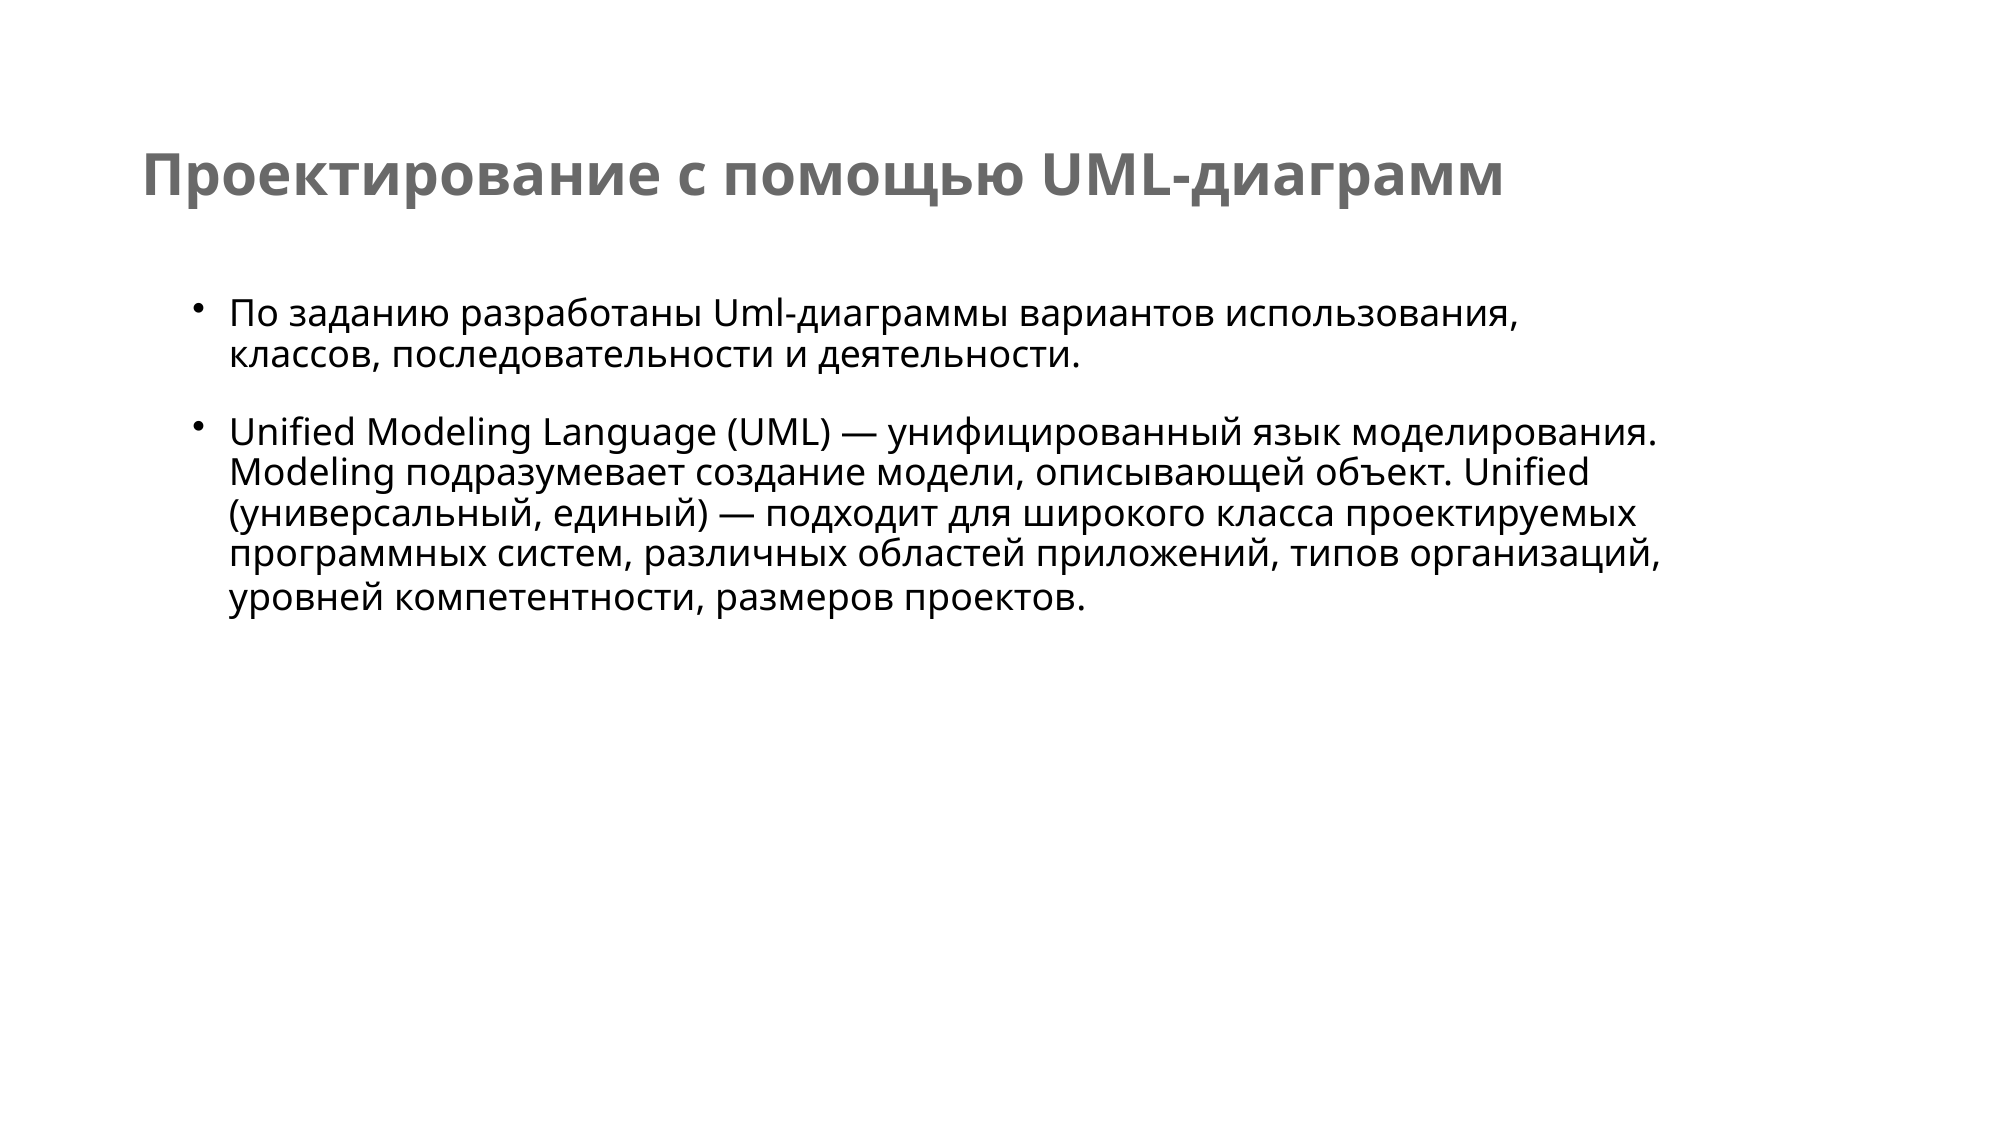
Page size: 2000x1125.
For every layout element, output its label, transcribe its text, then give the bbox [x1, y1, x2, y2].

title Проектирование с помощью UML-диаграмм [126, 29, 1979, 217]
list По заданию разработаны Uml-диаграммы вариантов использования, классов, последовательности и деятельности. Unified Modeling Language (UML) — унифицированный язык моделирования. Modeling подразумевает создание модели, описывающей объект. Unified (универсальный, единый) — подходит для широкого класса проектируемых программных систем, различных областей приложений, типов организаций, уровней компетентности, размеров проектов. [177, 286, 1684, 975]
